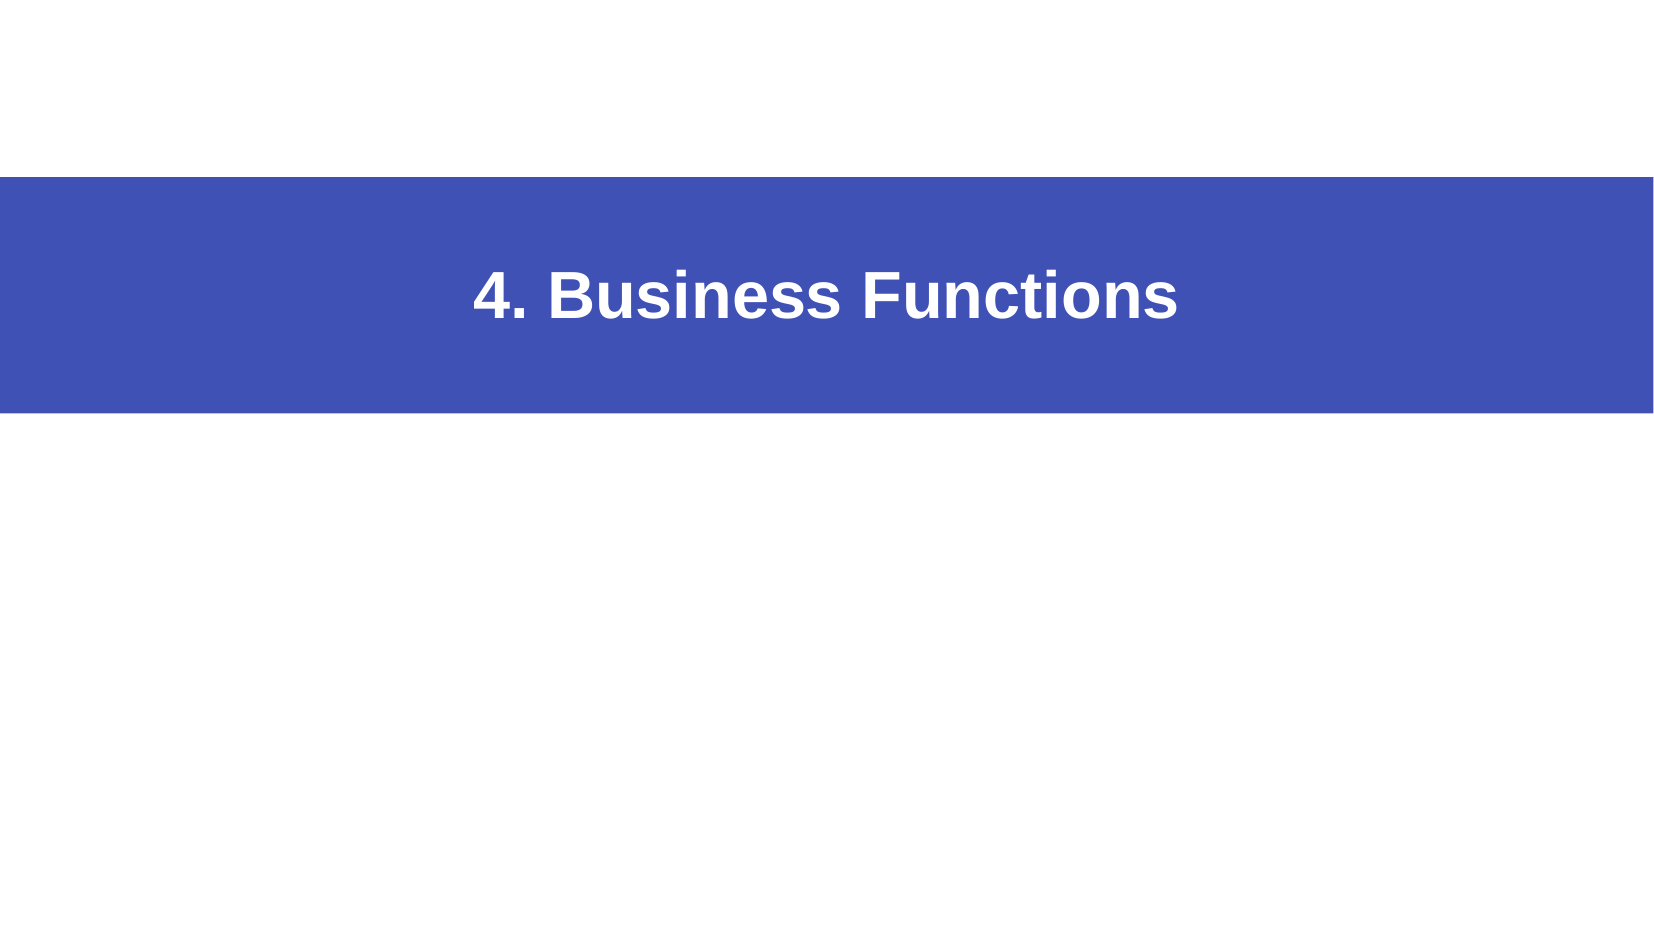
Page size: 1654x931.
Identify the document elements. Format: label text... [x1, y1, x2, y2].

title 4. Business Functions [0, 177, 1654, 414]
